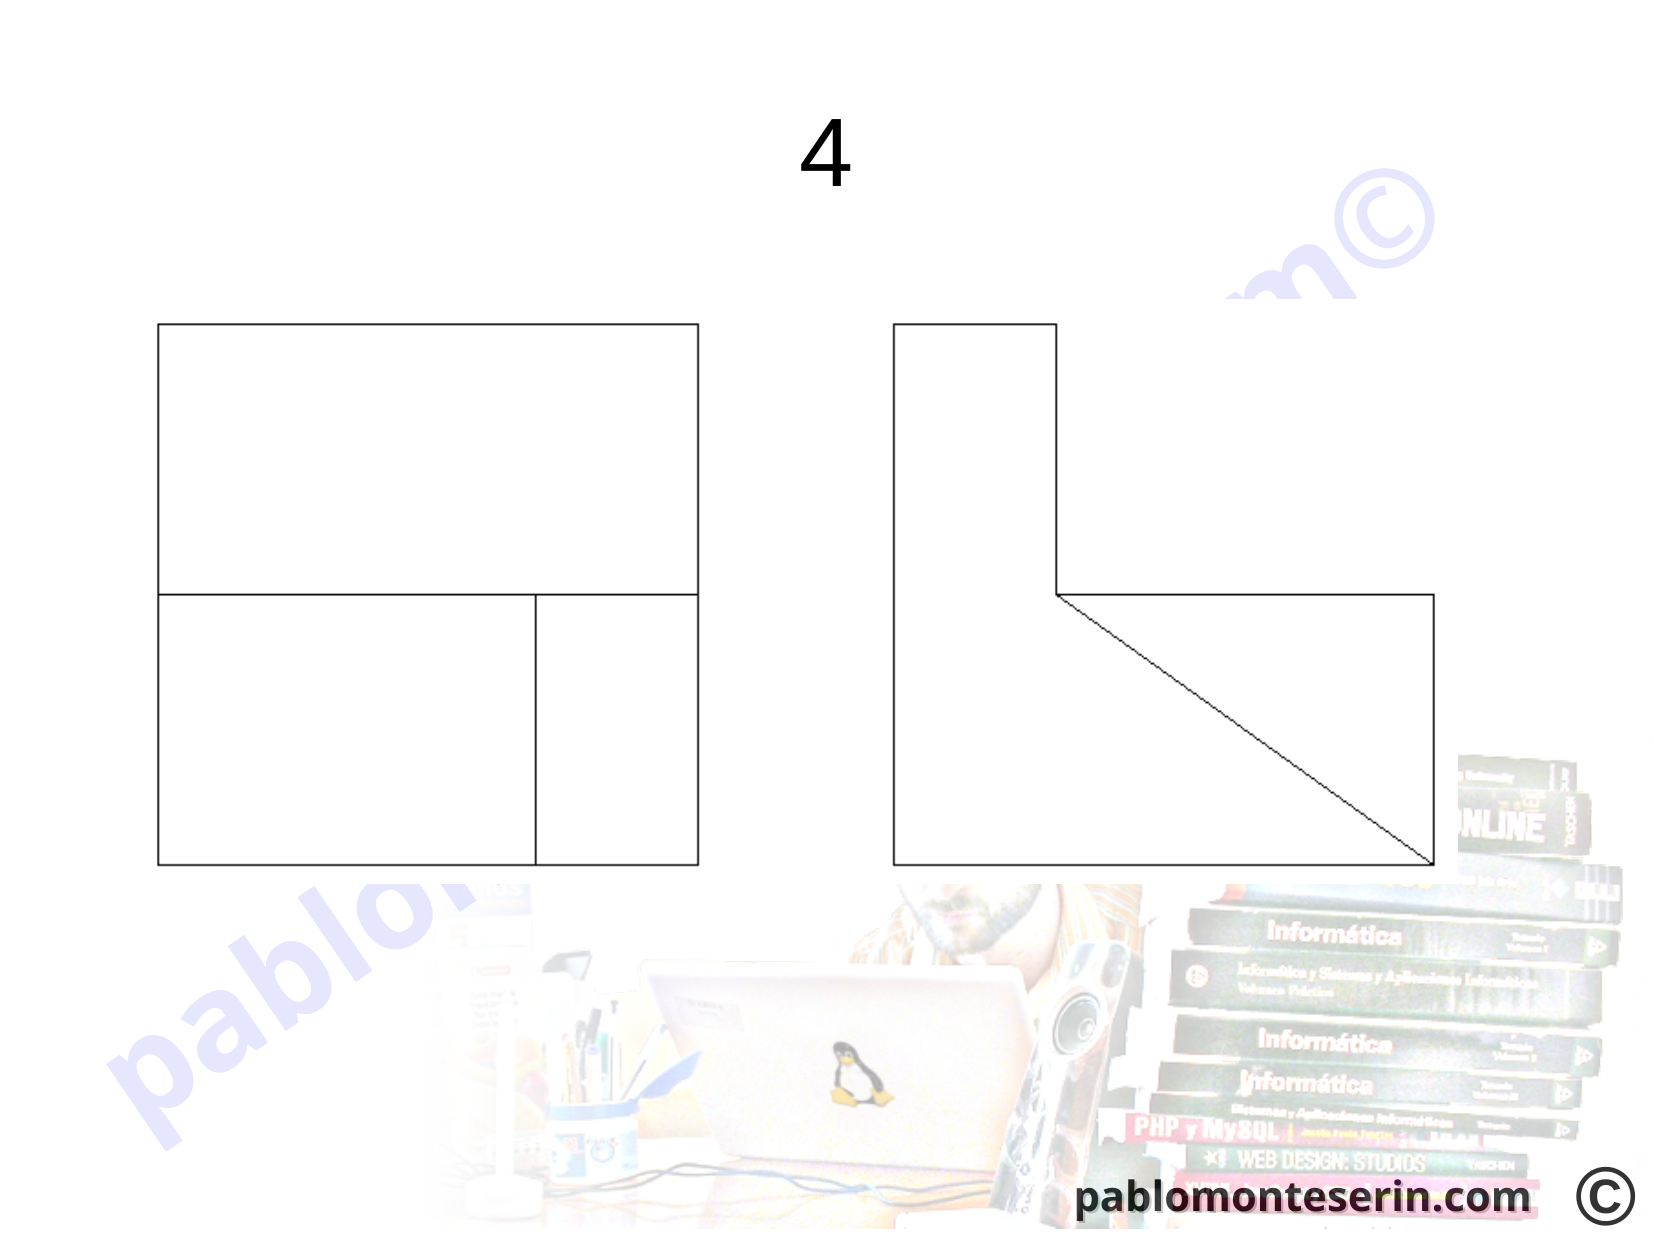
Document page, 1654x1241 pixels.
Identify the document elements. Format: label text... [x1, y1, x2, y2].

picture [133, 299, 1654, 1229]
title 4 [82, 49, 1571, 257]
